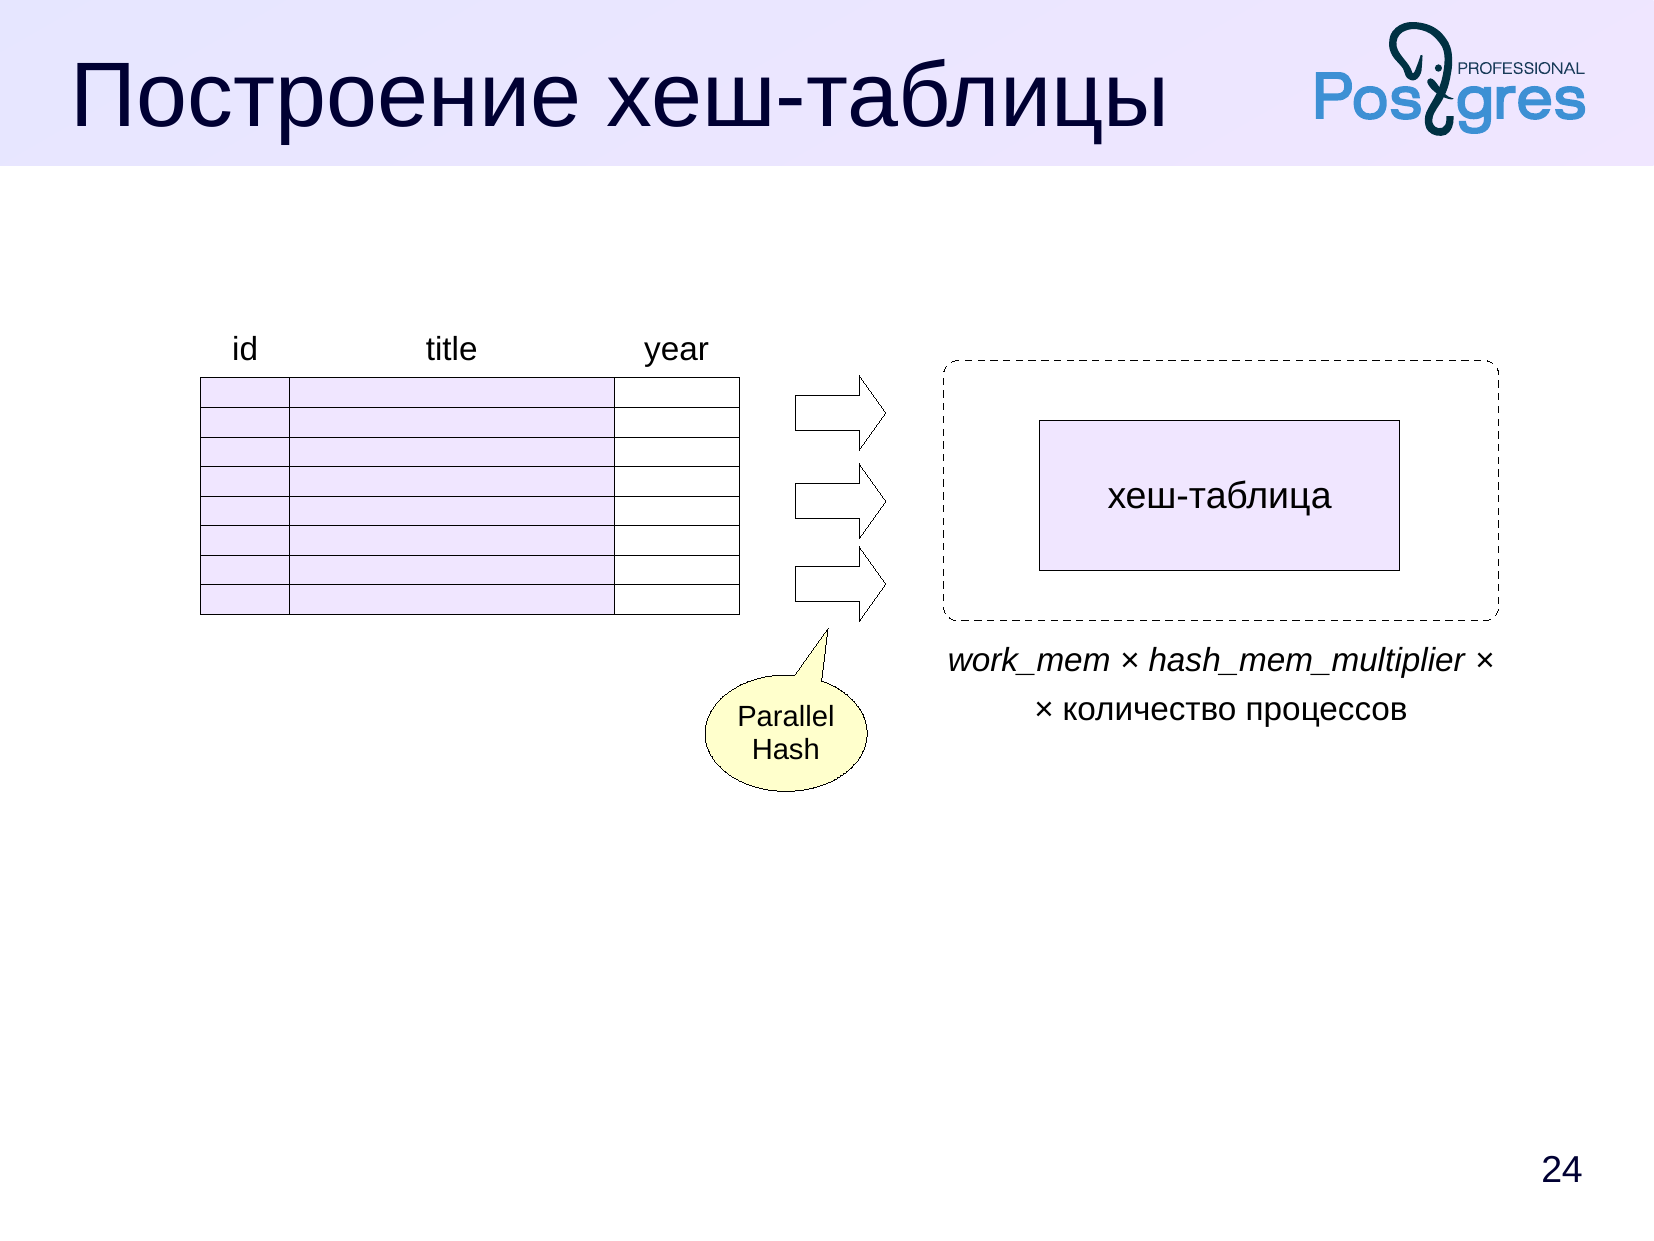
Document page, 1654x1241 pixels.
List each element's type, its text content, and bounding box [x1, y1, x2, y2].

text_box хеш-таблица [1039, 420, 1400, 571]
text_box [200, 377, 740, 615]
text_box title [289, 318, 614, 377]
text_box [795, 375, 886, 451]
text_box year [614, 318, 740, 377]
title Построение хеш-таблицы [70, 43, 1261, 151]
text_box [795, 463, 886, 539]
text_box Parallel Hash [705, 628, 868, 792]
text_box id [200, 318, 289, 377]
text_box [795, 546, 886, 622]
text_box [943, 360, 1499, 621]
text_box work_mem × hash_mem_multiplier × × количество процессов [933, 634, 1510, 736]
